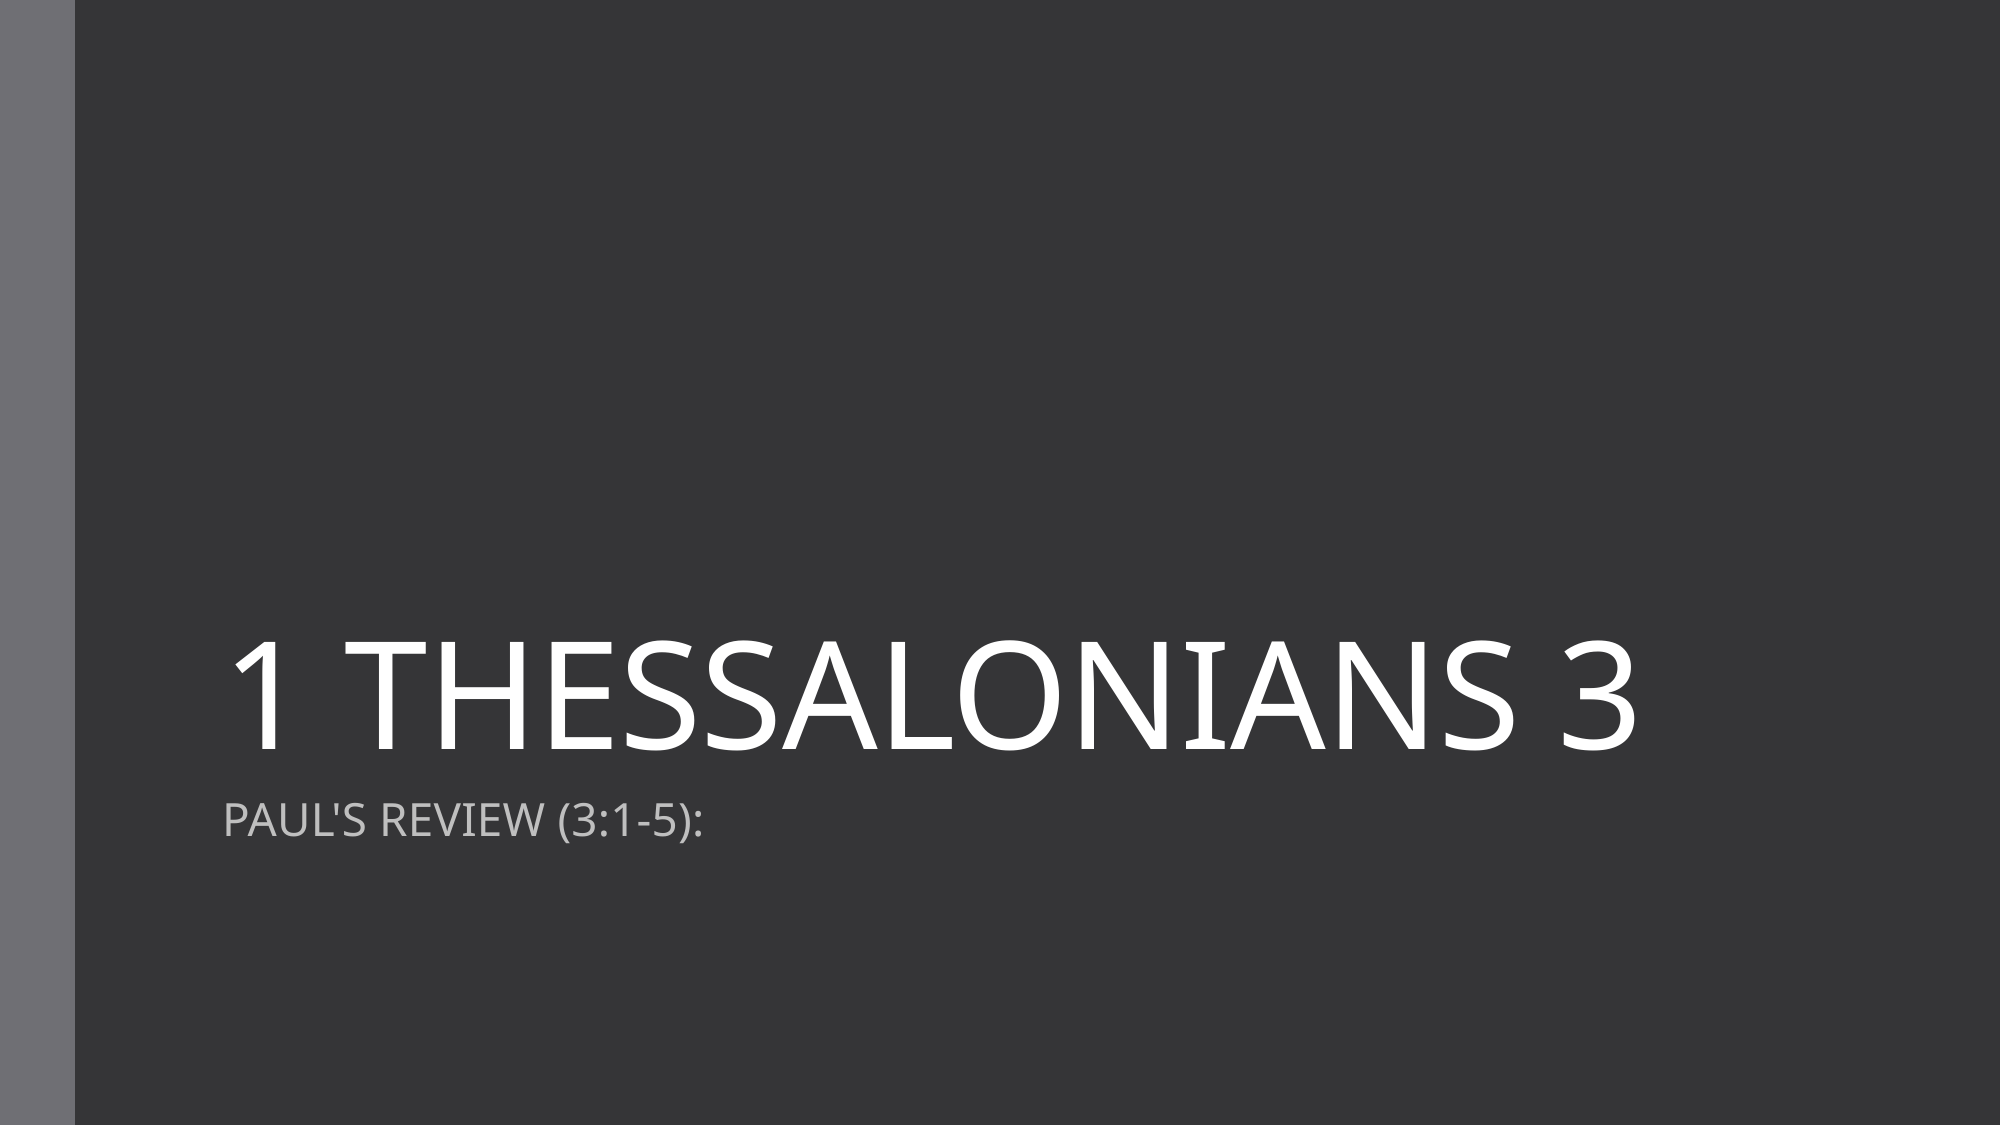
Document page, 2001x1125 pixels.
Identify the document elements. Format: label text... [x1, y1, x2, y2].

title 1 THESSALONIANS 3 [206, 124, 1752, 787]
subtitle PAUL'S REVIEW (3:1-5): [206, 787, 1752, 1066]
